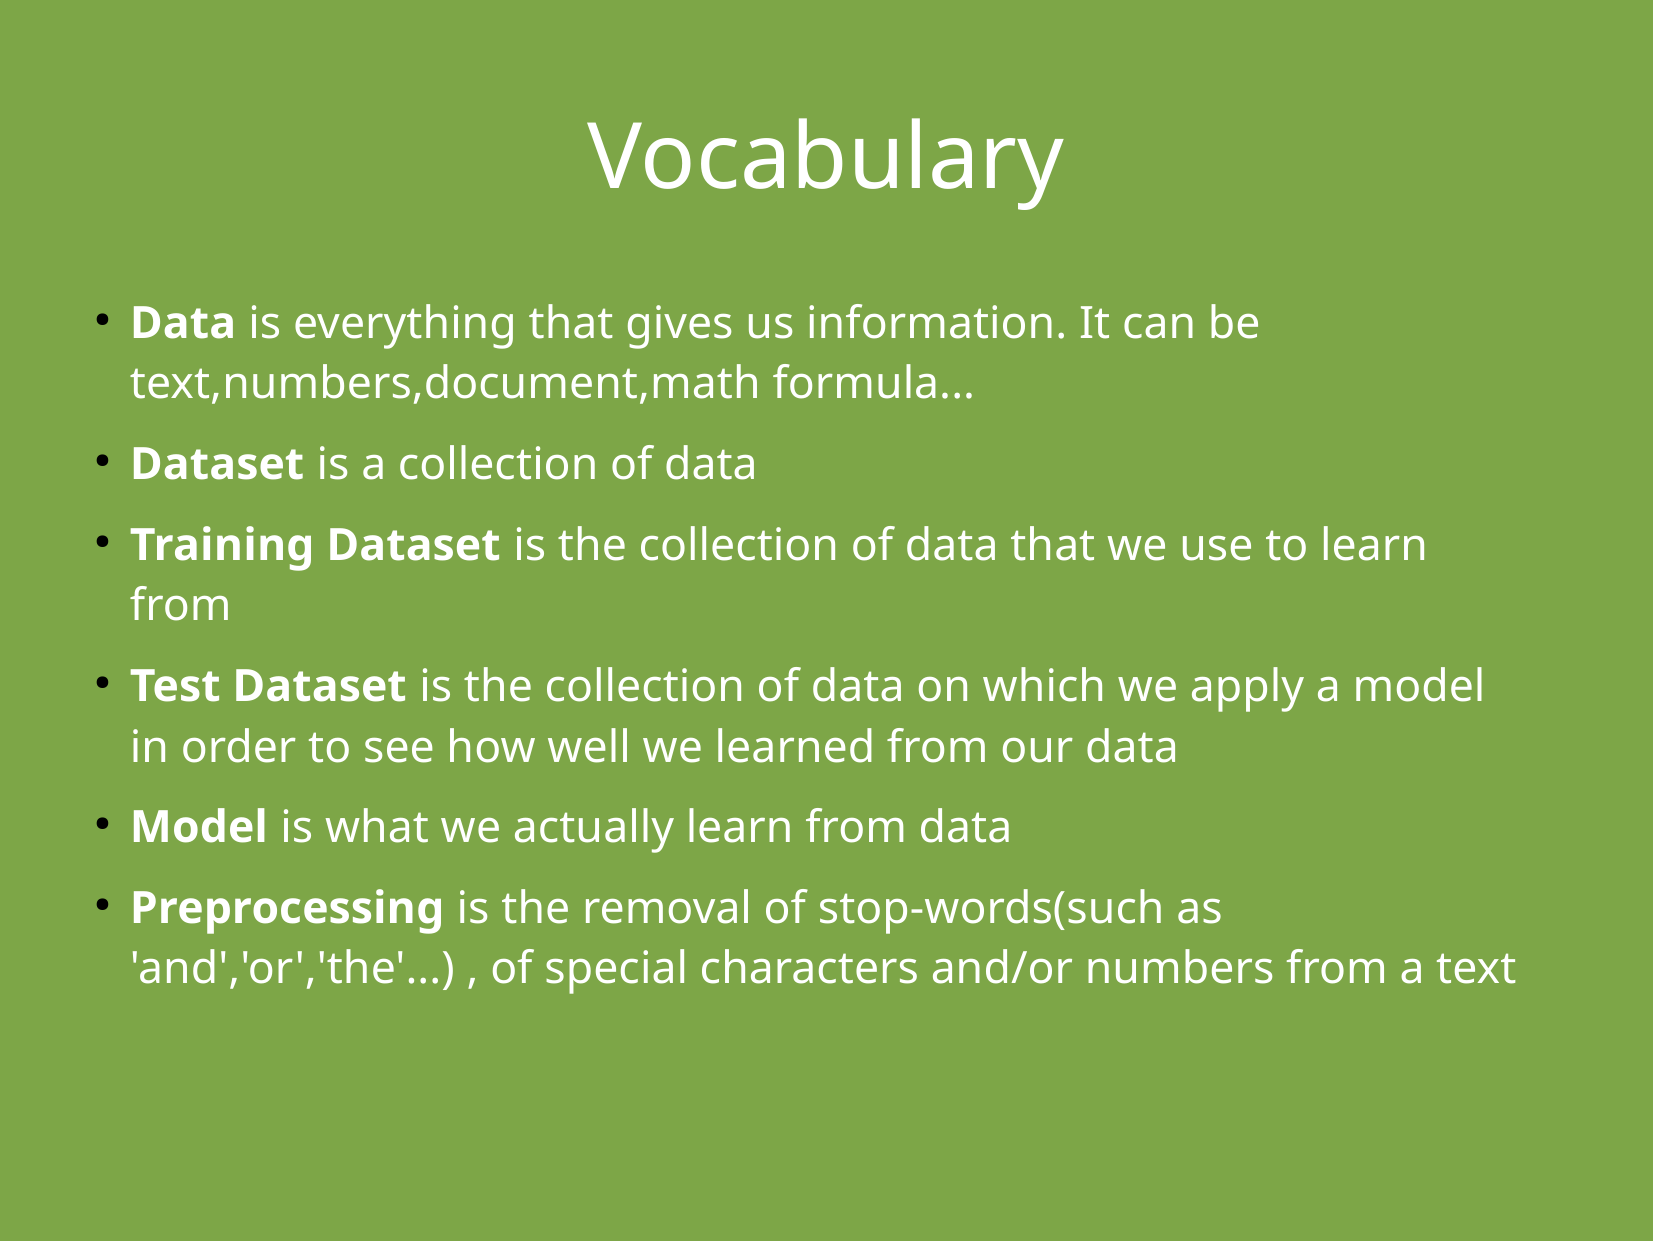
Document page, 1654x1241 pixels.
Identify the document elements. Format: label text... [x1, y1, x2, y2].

list Data is everything that gives us information. It can be text,numbers,document,math formula... Dataset is a collection of data Training Dataset is the collection of data that we use to learn from Test Dataset is the collection of data on which we apply a model in order to see how well we learned from our data Model is what we actually learn from data Preprocessing is the removal of stop-words(such as 'and','or','the'...) , of special characters and/or numbers from a text [82, 290, 1538, 1010]
title Vocabulary [82, 49, 1571, 257]
